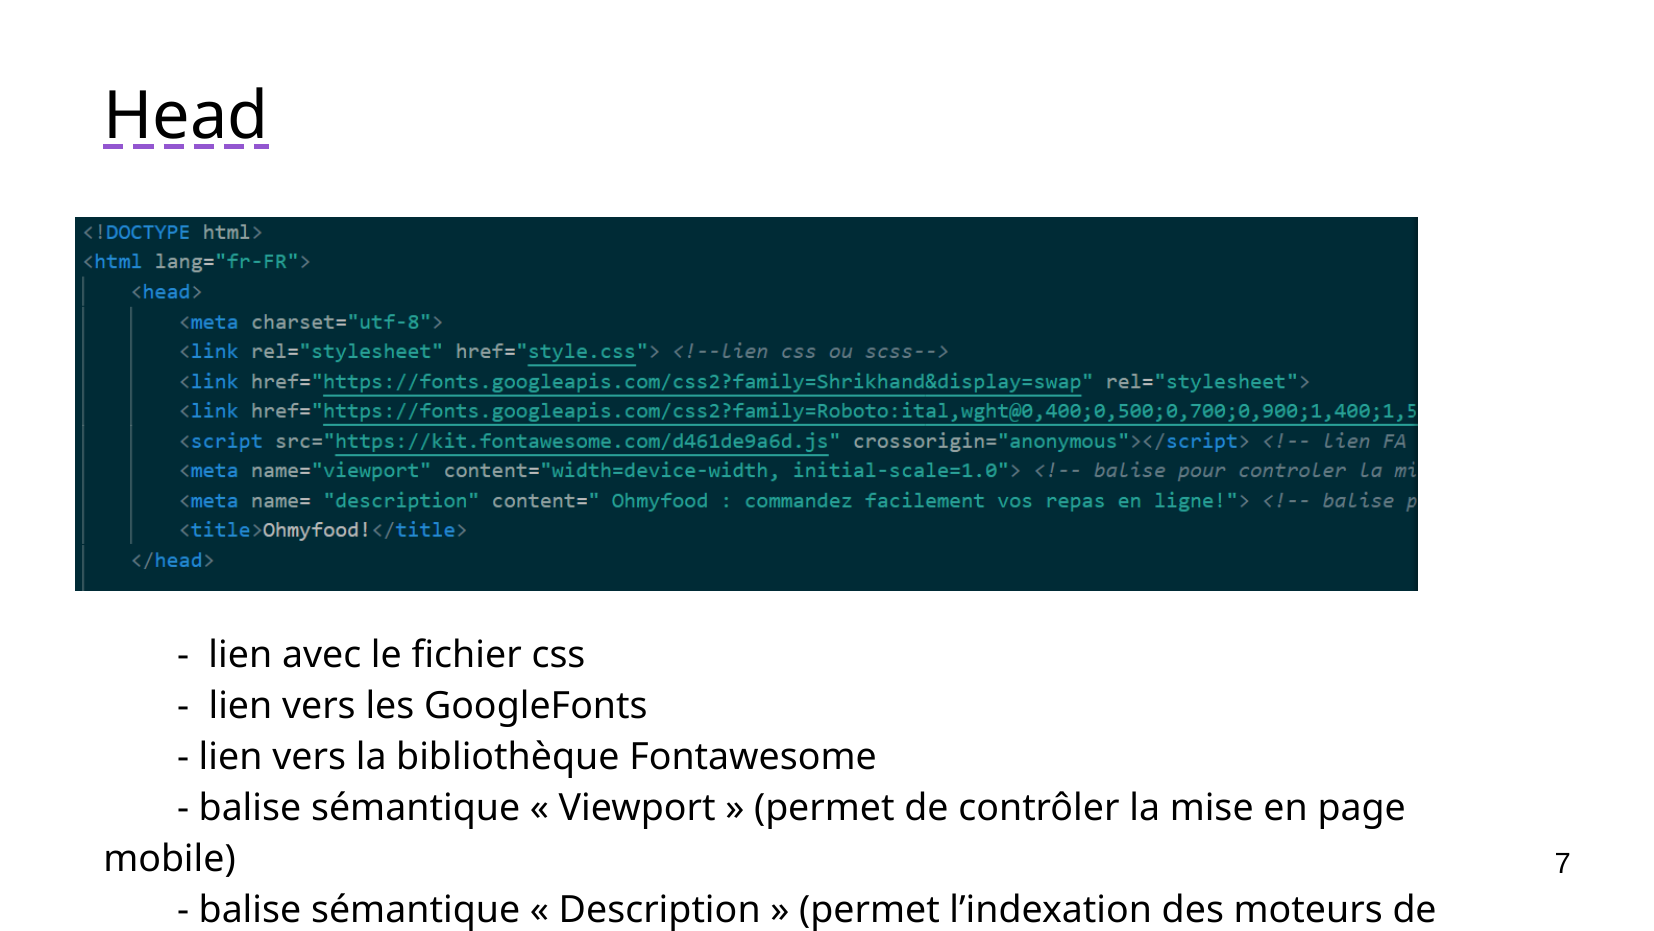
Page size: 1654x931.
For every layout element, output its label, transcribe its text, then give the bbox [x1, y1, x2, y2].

picture [866, 405, 875, 417]
picture [325, 345, 333, 357]
picture [566, 344, 574, 357]
picture [795, 497, 803, 507]
picture [253, 319, 261, 328]
picture [1372, 467, 1382, 477]
picture [326, 374, 333, 388]
picture [409, 497, 418, 511]
picture [698, 438, 707, 447]
picture [264, 315, 274, 328]
picture [228, 254, 238, 268]
picture [891, 378, 899, 388]
picture [277, 467, 286, 477]
picture [567, 467, 574, 477]
picture [1120, 497, 1135, 507]
picture [446, 497, 454, 507]
picture [578, 378, 586, 391]
picture [710, 411, 719, 417]
picture [927, 500, 936, 507]
picture [338, 467, 345, 477]
picture [1119, 378, 1129, 388]
picture [204, 408, 213, 417]
picture [578, 408, 585, 421]
picture [1060, 378, 1068, 388]
picture [397, 497, 406, 507]
picture [1180, 375, 1188, 388]
picture [398, 348, 406, 357]
picture [409, 464, 417, 477]
picture [1021, 407, 1033, 417]
picture [229, 344, 236, 357]
picture [545, 438, 551, 447]
picture [988, 374, 995, 388]
picture [566, 378, 574, 388]
picture [204, 225, 213, 238]
picture [446, 467, 454, 477]
picture [144, 285, 153, 298]
picture [182, 499, 188, 507]
picture [253, 348, 262, 357]
picture [445, 527, 454, 536]
picture [590, 438, 599, 447]
picture [216, 464, 224, 476]
picture [193, 374, 200, 388]
picture [590, 464, 598, 477]
picture [1302, 380, 1308, 387]
picture [338, 438, 346, 447]
picture [277, 497, 286, 507]
picture [1277, 464, 1285, 477]
picture [831, 497, 840, 507]
picture [530, 438, 538, 447]
picture [253, 404, 261, 417]
picture [180, 557, 189, 566]
picture [724, 344, 729, 357]
picture [434, 434, 438, 447]
picture [928, 463, 935, 477]
picture [831, 464, 839, 477]
picture [1078, 438, 1092, 447]
picture [470, 348, 479, 357]
picture [915, 493, 923, 507]
picture [662, 493, 672, 507]
picture [675, 381, 681, 388]
picture [349, 435, 357, 447]
picture [313, 319, 322, 328]
picture [1121, 411, 1128, 417]
picture [434, 523, 441, 536]
picture [144, 226, 165, 238]
picture [939, 497, 948, 507]
picture [879, 497, 887, 507]
picture [867, 493, 876, 507]
picture [770, 497, 780, 507]
picture [206, 555, 213, 563]
picture [746, 348, 755, 357]
picture [192, 553, 201, 566]
picture [687, 500, 695, 507]
picture [216, 408, 225, 417]
picture [758, 464, 767, 477]
picture [554, 438, 562, 447]
picture [796, 467, 803, 477]
picture [940, 403, 947, 417]
picture [674, 497, 681, 504]
picture [1336, 467, 1341, 476]
picture [673, 438, 682, 447]
picture [747, 408, 754, 417]
picture [505, 378, 513, 388]
picture [241, 225, 249, 238]
picture [191, 498, 213, 507]
picture [265, 378, 269, 388]
picture [1384, 497, 1393, 507]
picture [204, 438, 212, 447]
picture [939, 438, 948, 447]
picture [312, 523, 358, 536]
picture [867, 438, 876, 447]
picture [1360, 438, 1369, 447]
picture [711, 435, 719, 447]
picture [192, 524, 201, 536]
picture [638, 410, 647, 417]
picture [819, 438, 826, 447]
picture [541, 345, 550, 357]
picture [819, 493, 827, 507]
picture [1072, 497, 1081, 511]
picture [289, 438, 298, 447]
picture [638, 438, 647, 447]
picture [374, 438, 382, 451]
picture [119, 258, 130, 267]
picture [373, 316, 381, 328]
picture [964, 464, 972, 477]
picture [1155, 467, 1165, 477]
picture [542, 403, 550, 417]
picture [891, 497, 899, 507]
picture [386, 467, 395, 477]
picture [518, 497, 526, 507]
picture [1095, 463, 1100, 477]
picture [1278, 493, 1283, 507]
picture [339, 377, 345, 384]
picture [216, 226, 238, 238]
picture [181, 226, 188, 238]
picture [566, 494, 575, 507]
picture [988, 403, 995, 417]
picture [266, 255, 273, 268]
picture [722, 438, 730, 447]
picture [758, 497, 767, 507]
picture [759, 438, 767, 447]
picture [1036, 380, 1043, 388]
picture [832, 408, 840, 417]
picture [229, 438, 236, 447]
picture [698, 497, 703, 507]
picture [1047, 404, 1057, 417]
picture [916, 375, 923, 388]
picture [1395, 435, 1405, 447]
picture [626, 408, 634, 417]
picture [193, 344, 198, 357]
picture [349, 375, 357, 388]
picture [1204, 404, 1222, 417]
picture [289, 467, 298, 477]
picture [1180, 438, 1188, 447]
picture [192, 258, 202, 272]
picture [1216, 467, 1225, 477]
picture [736, 463, 743, 477]
picture [1251, 467, 1261, 477]
picture [410, 527, 417, 536]
picture [1264, 404, 1297, 417]
picture [626, 378, 634, 388]
picture [914, 438, 924, 447]
text_box Head [88, 59, 1418, 148]
picture [1203, 467, 1213, 477]
picture [637, 497, 648, 507]
picture [856, 467, 863, 477]
picture [481, 348, 490, 357]
picture [1072, 405, 1081, 417]
picture [1240, 470, 1246, 477]
picture [1180, 497, 1189, 511]
picture [807, 348, 815, 357]
picture [835, 378, 839, 388]
picture [265, 497, 274, 507]
picture [216, 316, 224, 328]
picture [1169, 497, 1177, 507]
picture [191, 467, 207, 476]
picture [856, 378, 863, 388]
picture [915, 405, 923, 417]
picture [1336, 497, 1345, 507]
picture [1216, 381, 1225, 388]
picture [168, 258, 177, 268]
picture [602, 408, 610, 417]
picture [459, 529, 465, 536]
picture [253, 374, 261, 388]
picture [855, 408, 864, 417]
picture [1144, 405, 1153, 417]
picture [518, 408, 527, 417]
picture [1132, 374, 1140, 388]
picture [1337, 438, 1344, 447]
picture [424, 494, 430, 507]
picture [602, 383, 610, 388]
picture [977, 495, 983, 504]
picture [999, 405, 1008, 414]
picture [1348, 438, 1358, 447]
picture [542, 374, 550, 388]
picture [819, 467, 827, 477]
picture [1131, 404, 1141, 417]
picture [687, 467, 695, 477]
picture [470, 408, 478, 417]
picture [216, 438, 225, 447]
picture [398, 467, 406, 477]
picture [962, 408, 972, 417]
picture [421, 403, 430, 417]
picture [578, 463, 586, 477]
picture [1012, 438, 1019, 447]
picture [204, 527, 213, 536]
picture [1167, 408, 1174, 417]
picture [182, 317, 188, 328]
picture [1324, 493, 1333, 507]
picture [494, 378, 503, 392]
picture [1011, 385, 1017, 392]
picture [878, 438, 888, 447]
picture [964, 438, 972, 447]
picture [493, 344, 503, 357]
picture [1205, 374, 1212, 388]
picture [1132, 467, 1140, 477]
picture [276, 378, 286, 388]
picture [1362, 463, 1368, 477]
picture [554, 382, 562, 388]
picture [362, 348, 370, 357]
picture [182, 465, 188, 474]
picture [252, 435, 261, 447]
picture [374, 467, 382, 481]
picture [1170, 404, 1177, 414]
picture [674, 411, 682, 417]
picture [928, 408, 936, 417]
picture [904, 438, 911, 447]
picture [288, 403, 298, 417]
picture [1300, 467, 1310, 477]
picture [530, 408, 539, 421]
picture [1108, 438, 1116, 447]
picture [205, 379, 212, 388]
picture [253, 467, 261, 477]
picture [1121, 464, 1127, 477]
picture [868, 463, 875, 477]
picture [219, 495, 224, 507]
picture [422, 524, 430, 536]
picture [456, 467, 478, 477]
picture [1096, 404, 1105, 417]
picture [216, 524, 225, 536]
picture [1156, 438, 1162, 449]
picture [771, 408, 779, 417]
picture [1156, 493, 1164, 507]
picture [168, 226, 178, 238]
picture [434, 501, 441, 507]
picture [157, 254, 165, 268]
picture [591, 408, 598, 417]
picture [1325, 434, 1332, 447]
picture [986, 464, 996, 477]
picture [253, 497, 261, 507]
picture [867, 374, 872, 388]
picture [302, 438, 309, 447]
picture [1047, 438, 1056, 447]
picture [933, 378, 943, 388]
picture [277, 438, 285, 447]
picture [182, 436, 188, 447]
picture [578, 441, 585, 447]
picture [638, 378, 647, 388]
picture [1204, 438, 1211, 447]
picture [650, 408, 656, 417]
picture [830, 348, 840, 357]
picture [794, 384, 800, 392]
picture [759, 348, 767, 357]
picture [505, 497, 515, 507]
picture [1084, 497, 1092, 507]
picture [1373, 497, 1381, 507]
picture [879, 408, 888, 417]
picture [843, 404, 851, 417]
picture [435, 317, 441, 328]
picture [229, 404, 237, 417]
picture [1276, 375, 1284, 388]
picture [494, 467, 502, 474]
picture [228, 498, 237, 507]
picture [182, 346, 188, 357]
picture [915, 467, 923, 477]
picture [1133, 436, 1140, 444]
picture [746, 464, 754, 477]
picture [1215, 438, 1224, 451]
picture [421, 374, 431, 388]
picture [976, 408, 985, 421]
picture [349, 467, 358, 477]
picture [1035, 438, 1044, 447]
picture [1348, 404, 1358, 417]
picture [855, 438, 863, 447]
picture [277, 255, 285, 268]
picture [927, 438, 936, 447]
picture [220, 348, 225, 357]
picture [952, 378, 960, 388]
picture [903, 408, 912, 417]
picture [652, 347, 658, 357]
picture [1227, 435, 1236, 447]
picture [975, 438, 984, 447]
picture [133, 555, 140, 562]
picture [180, 258, 189, 268]
picture [1385, 435, 1394, 447]
picture [386, 344, 392, 357]
picture [639, 467, 647, 477]
picture [1097, 438, 1104, 447]
picture [1324, 467, 1333, 477]
picture [1239, 406, 1250, 417]
picture [374, 529, 381, 536]
picture [530, 494, 538, 507]
picture [1385, 405, 1393, 417]
picture [517, 435, 526, 447]
picture [349, 497, 358, 507]
picture [156, 553, 177, 566]
picture [326, 404, 333, 417]
picture [1108, 378, 1116, 388]
picture [1335, 404, 1346, 417]
picture [1361, 497, 1369, 507]
picture [1314, 463, 1318, 477]
picture [735, 438, 743, 447]
picture [725, 403, 730, 417]
picture [772, 378, 779, 388]
picture [1000, 378, 1008, 388]
picture [738, 374, 744, 388]
picture [819, 383, 827, 388]
picture [256, 229, 261, 237]
picture [783, 374, 791, 388]
picture [182, 406, 188, 417]
picture [458, 344, 466, 357]
picture [481, 464, 490, 477]
picture [265, 348, 274, 357]
picture [289, 374, 298, 388]
picture [265, 408, 274, 417]
picture [736, 348, 742, 357]
picture [133, 254, 138, 267]
picture [843, 378, 851, 388]
picture [494, 408, 503, 421]
picture [591, 378, 598, 388]
picture [193, 404, 201, 417]
picture [493, 438, 502, 447]
picture [714, 469, 719, 477]
picture [229, 467, 237, 476]
picture [277, 319, 285, 328]
picture [567, 438, 574, 447]
picture [940, 375, 947, 388]
picture [1192, 438, 1200, 447]
picture [554, 408, 562, 417]
picture [240, 438, 250, 451]
picture [686, 435, 695, 447]
picture [951, 438, 961, 452]
picture [807, 497, 815, 507]
picture [819, 375, 826, 382]
picture [505, 467, 514, 477]
picture [1278, 434, 1283, 447]
picture [362, 378, 370, 385]
picture [578, 348, 586, 357]
picture [1059, 405, 1068, 417]
picture [350, 344, 357, 357]
picture [891, 438, 899, 447]
picture [349, 405, 357, 417]
picture [410, 348, 418, 357]
picture [240, 527, 250, 536]
picture [1288, 467, 1293, 476]
picture [441, 378, 454, 388]
picture [277, 344, 285, 357]
picture [1395, 467, 1406, 476]
picture [325, 316, 334, 328]
picture [182, 525, 188, 536]
picture [276, 408, 286, 417]
picture [194, 291, 200, 298]
picture [229, 374, 237, 388]
picture [842, 348, 852, 357]
picture [1072, 378, 1081, 392]
picture [907, 378, 919, 388]
picture [1313, 405, 1321, 417]
picture [205, 348, 210, 357]
picture [734, 403, 743, 417]
picture [818, 404, 826, 417]
picture [446, 438, 454, 447]
picture [1060, 497, 1068, 507]
picture [783, 497, 792, 507]
picture [457, 405, 465, 414]
picture [289, 319, 298, 328]
picture [420, 345, 430, 357]
picture [338, 494, 346, 507]
picture [324, 217, 1418, 591]
picture [265, 467, 274, 477]
picture [807, 438, 814, 449]
picture [782, 434, 791, 447]
picture [385, 319, 394, 327]
picture [289, 497, 298, 507]
picture [783, 403, 791, 417]
picture [650, 438, 656, 447]
picture [976, 378, 984, 388]
picture [168, 289, 177, 298]
picture [1361, 410, 1368, 417]
picture [794, 414, 800, 421]
text_box - lien avec le fichier css - lien vers les GoogleFonts - lien vers la bibliothèque Fontawesome - balise sémantique « Viewport » (permet de contrôler la mise en page mobile) - balise sémantique « Description » (permet l’indexation des moteurs de recherche) [88, 620, 1506, 881]
picture [530, 383, 538, 392]
picture [457, 375, 465, 385]
picture [615, 348, 622, 356]
picture [505, 408, 514, 417]
picture [457, 435, 465, 447]
picture [1010, 497, 1020, 507]
picture [441, 408, 454, 417]
picture [374, 497, 381, 507]
picture [951, 500, 960, 507]
picture [1179, 467, 1201, 481]
picture [517, 464, 526, 477]
picture [602, 348, 610, 357]
picture [626, 438, 634, 447]
picture [602, 438, 610, 447]
picture [771, 435, 779, 447]
picture [180, 285, 189, 298]
picture [757, 378, 768, 388]
picture [904, 497, 912, 507]
picture [807, 467, 815, 477]
picture [939, 467, 948, 474]
picture [301, 319, 309, 328]
picture [109, 255, 116, 267]
picture [1252, 378, 1261, 388]
picture [615, 497, 623, 507]
picture [288, 527, 310, 540]
picture [1101, 467, 1117, 477]
picture [228, 523, 237, 536]
picture [337, 406, 345, 413]
picture [494, 497, 502, 507]
picture [410, 316, 416, 323]
picture [1009, 409, 1020, 417]
picture [1024, 438, 1032, 447]
picture [519, 378, 527, 388]
picture [374, 348, 381, 356]
picture [541, 497, 562, 507]
picture [107, 226, 141, 238]
picture [228, 319, 237, 328]
picture [675, 470, 681, 477]
picture [663, 467, 671, 477]
picture [256, 523, 285, 536]
picture [650, 378, 656, 388]
picture [757, 408, 768, 417]
picture [398, 524, 406, 536]
picture [747, 497, 754, 504]
picture [191, 319, 213, 328]
picture [134, 291, 140, 298]
picture [566, 408, 574, 417]
picture [156, 289, 165, 298]
picture [1264, 378, 1273, 388]
picture [1349, 493, 1356, 507]
picture [1199, 497, 1213, 507]
picture [844, 467, 851, 477]
picture [626, 463, 634, 477]
